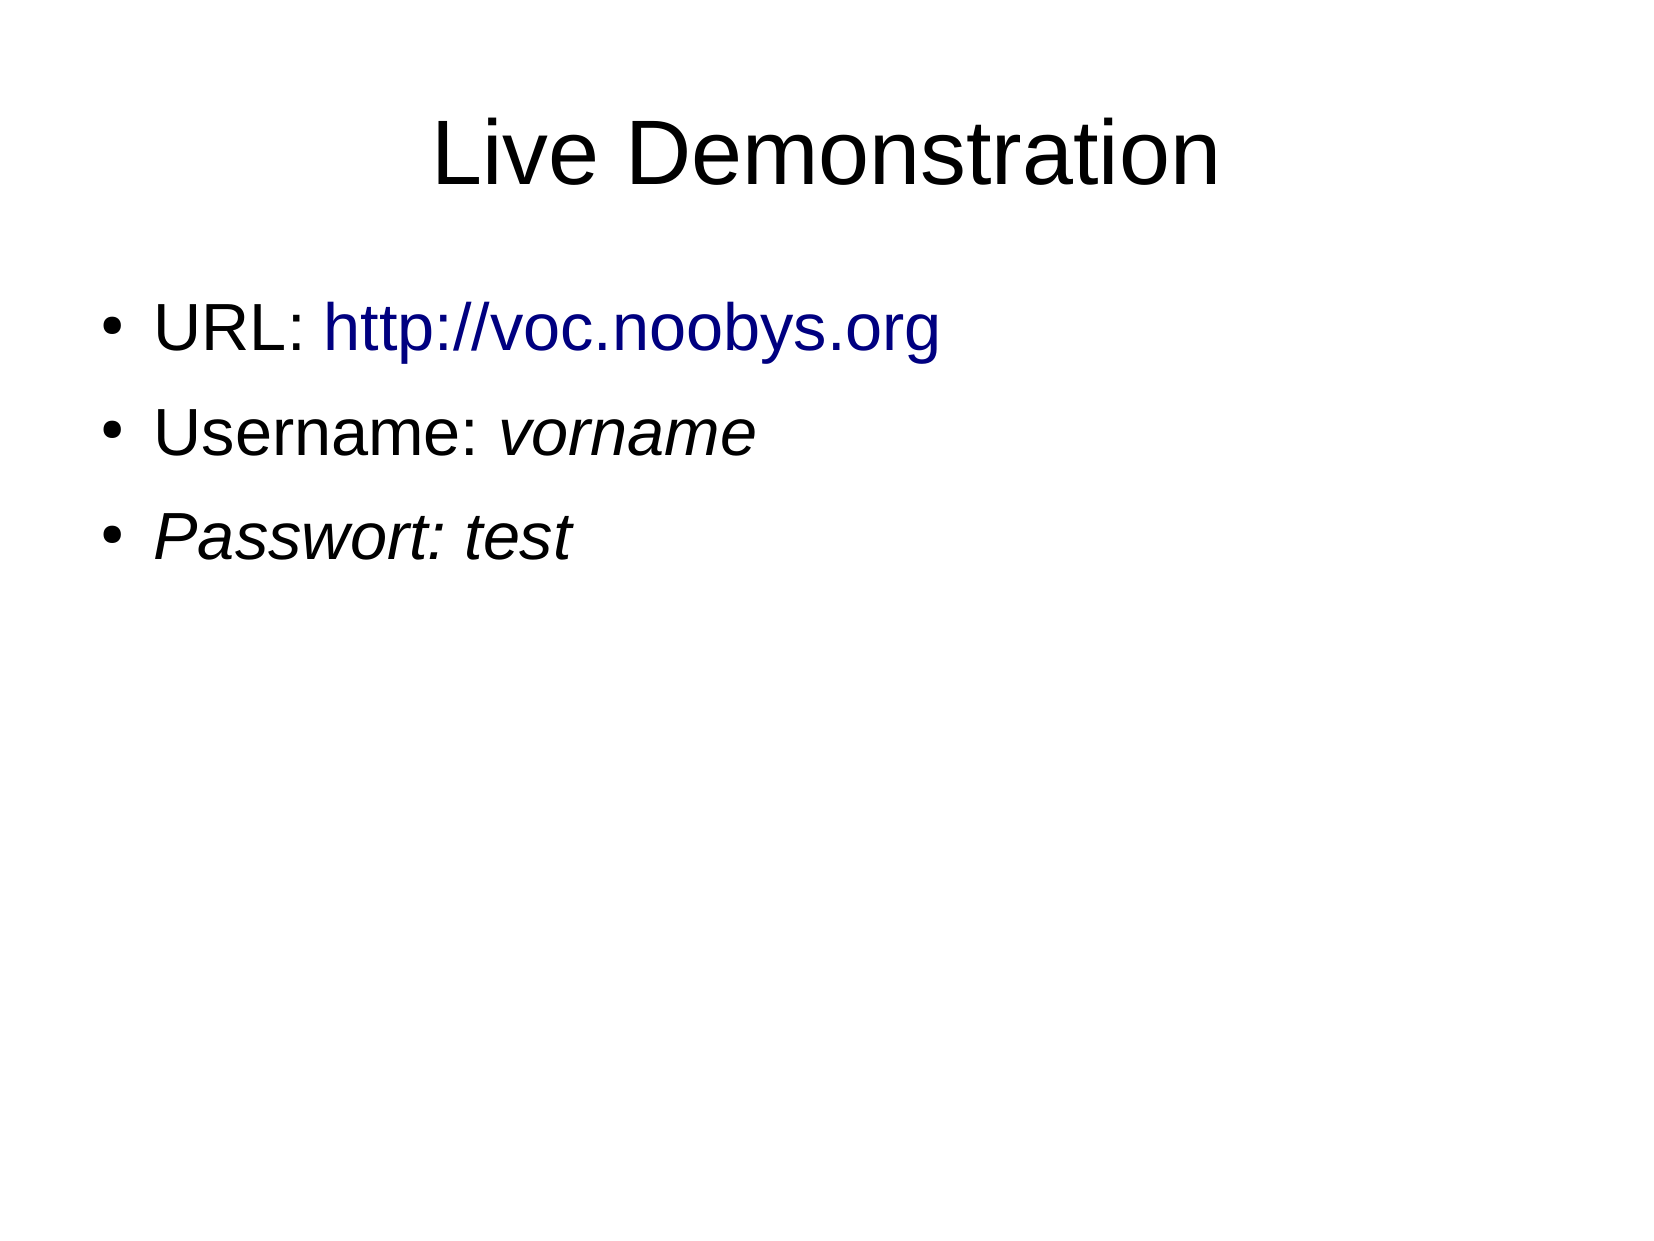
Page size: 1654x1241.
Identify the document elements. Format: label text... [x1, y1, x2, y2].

title Live Demonstration [82, 49, 1571, 257]
list URL: http://voc.noobys.org Username: vorname Passwort: test [82, 290, 1571, 1010]
